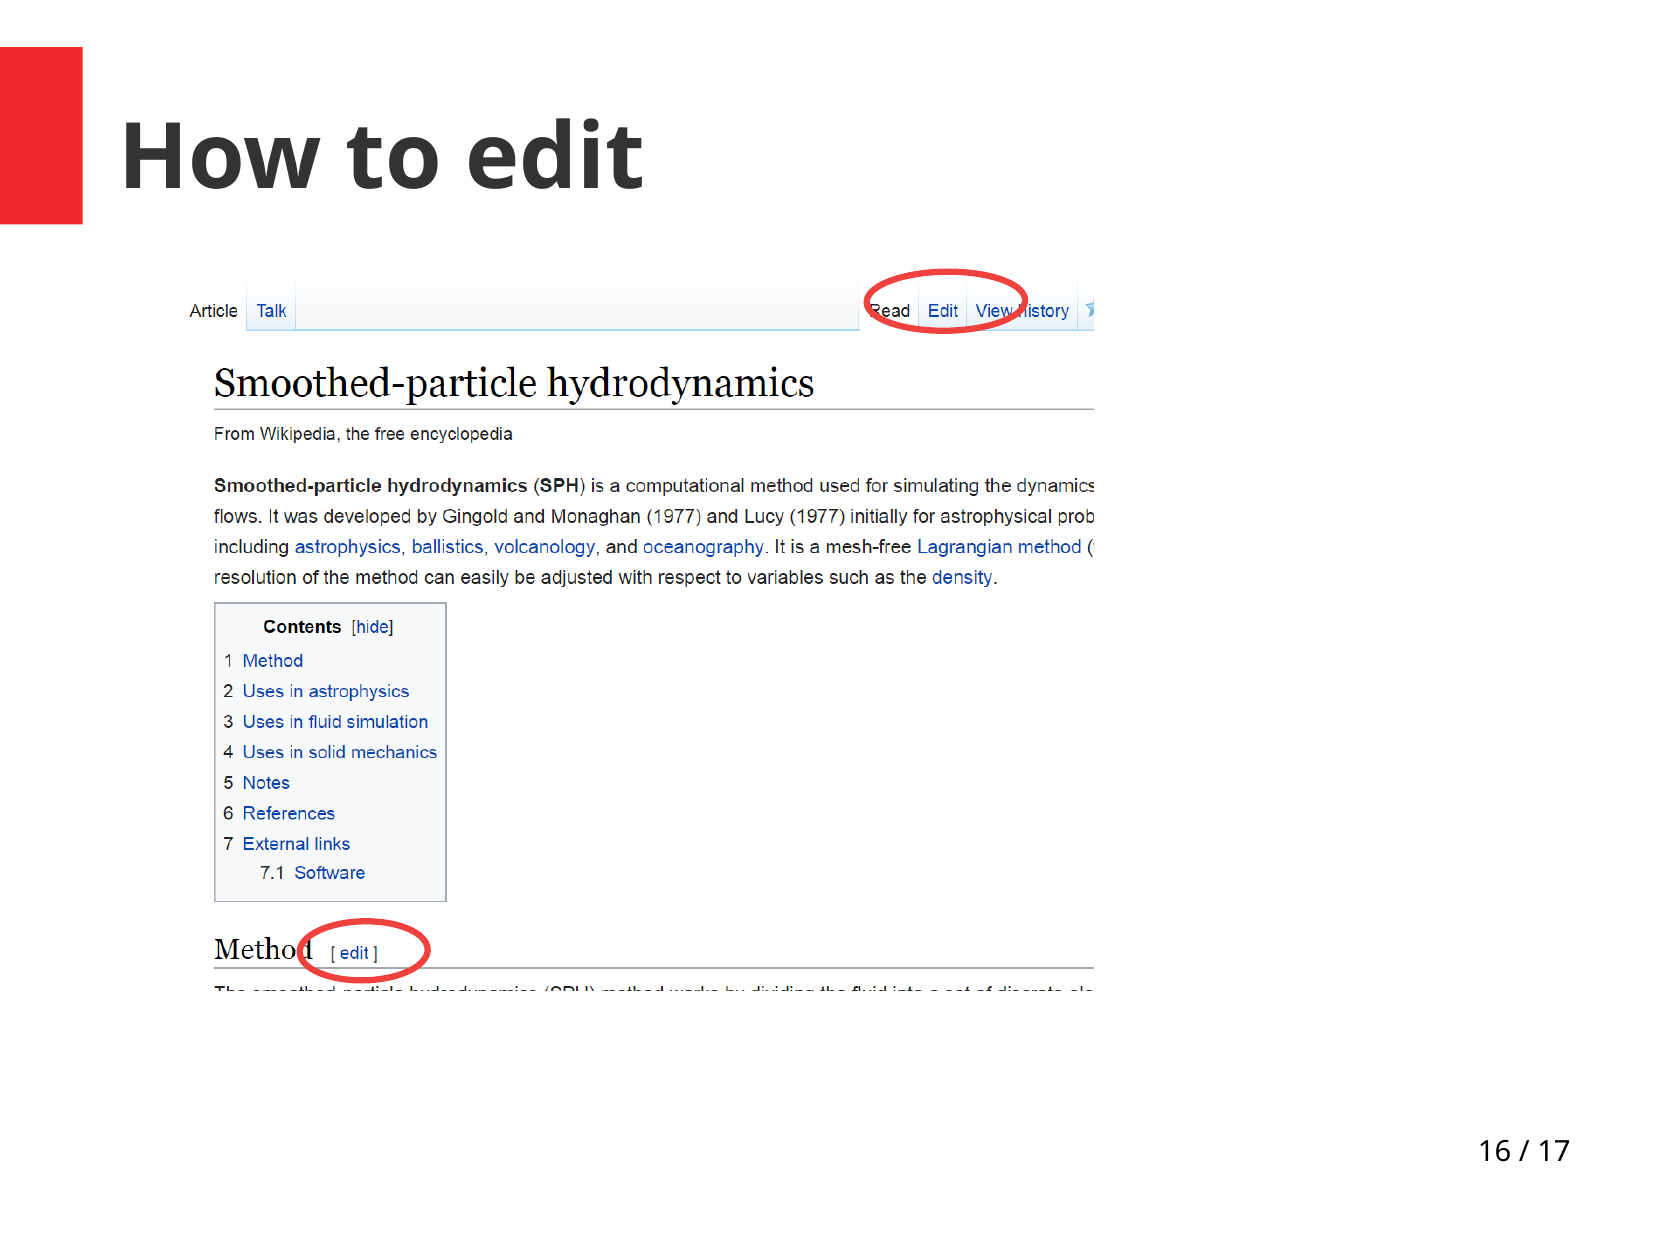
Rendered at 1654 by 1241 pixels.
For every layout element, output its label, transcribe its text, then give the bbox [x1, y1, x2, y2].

picture [870, 275, 1021, 327]
title How to edit [118, 49, 1571, 257]
picture [188, 271, 1094, 991]
